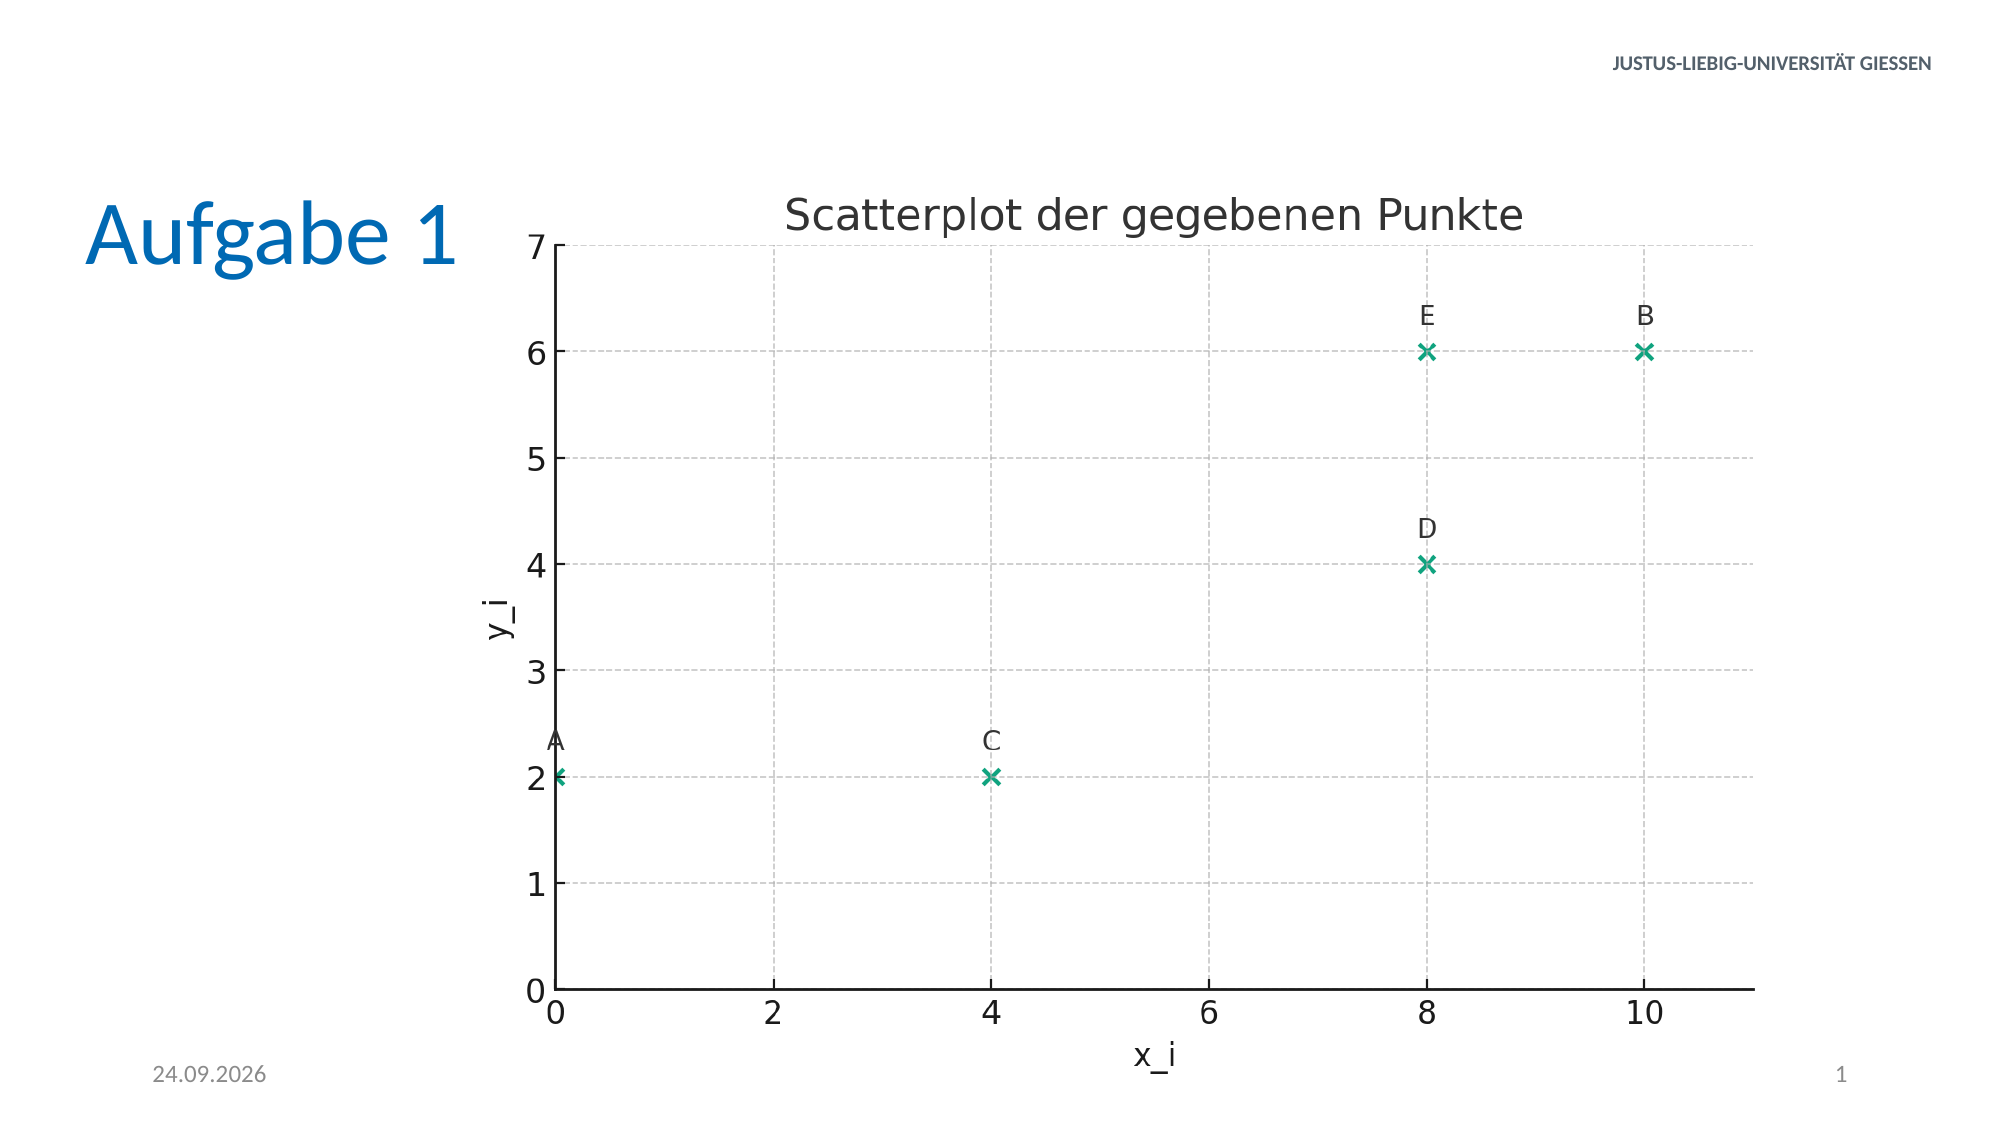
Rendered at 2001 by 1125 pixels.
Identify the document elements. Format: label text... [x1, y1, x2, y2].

title Aufgabe 1 [70, 132, 1861, 292]
picture [462, 292, 1772, 1093]
